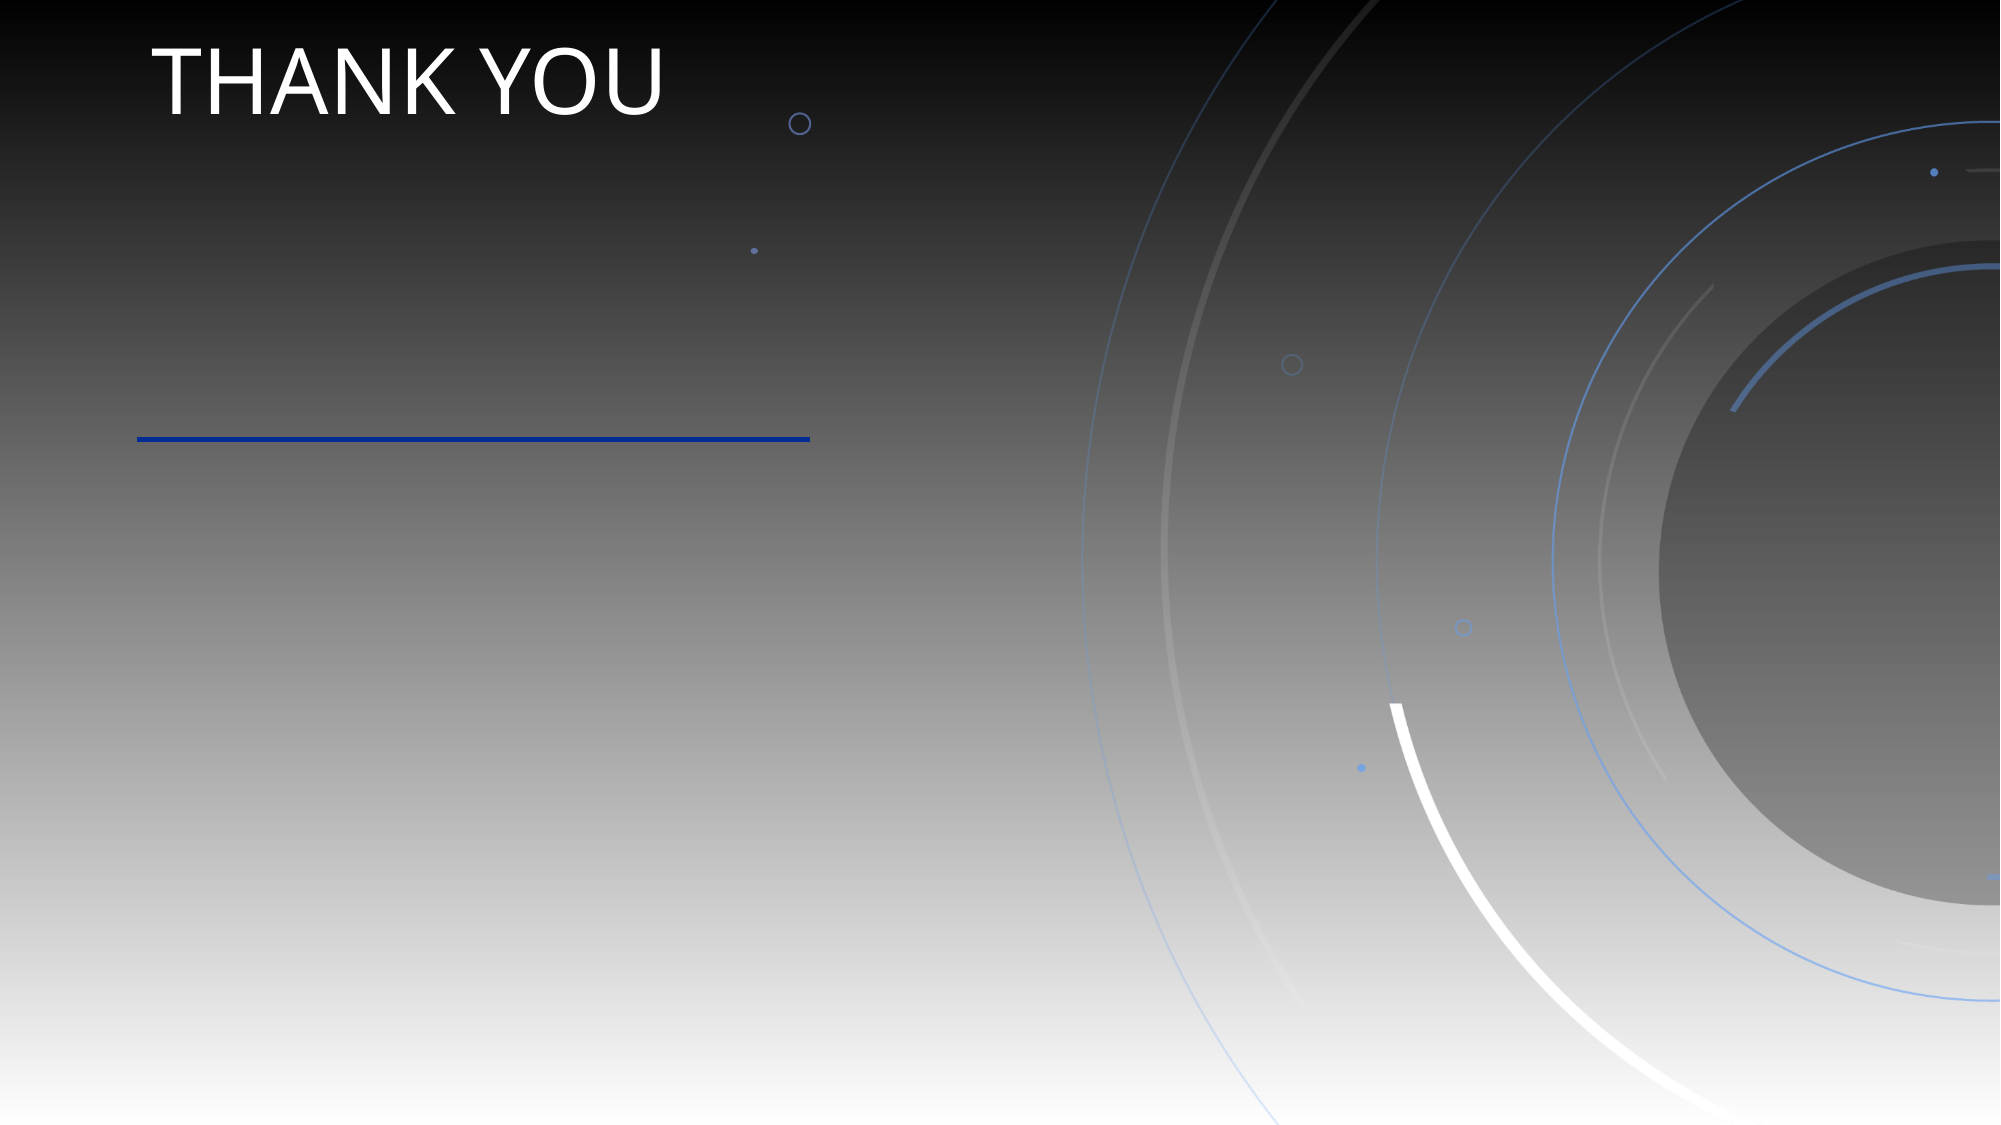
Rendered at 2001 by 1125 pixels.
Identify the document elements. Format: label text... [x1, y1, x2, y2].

title THANK YOU [137, 28, 861, 390]
picture [1073, 0, 2000, 1125]
